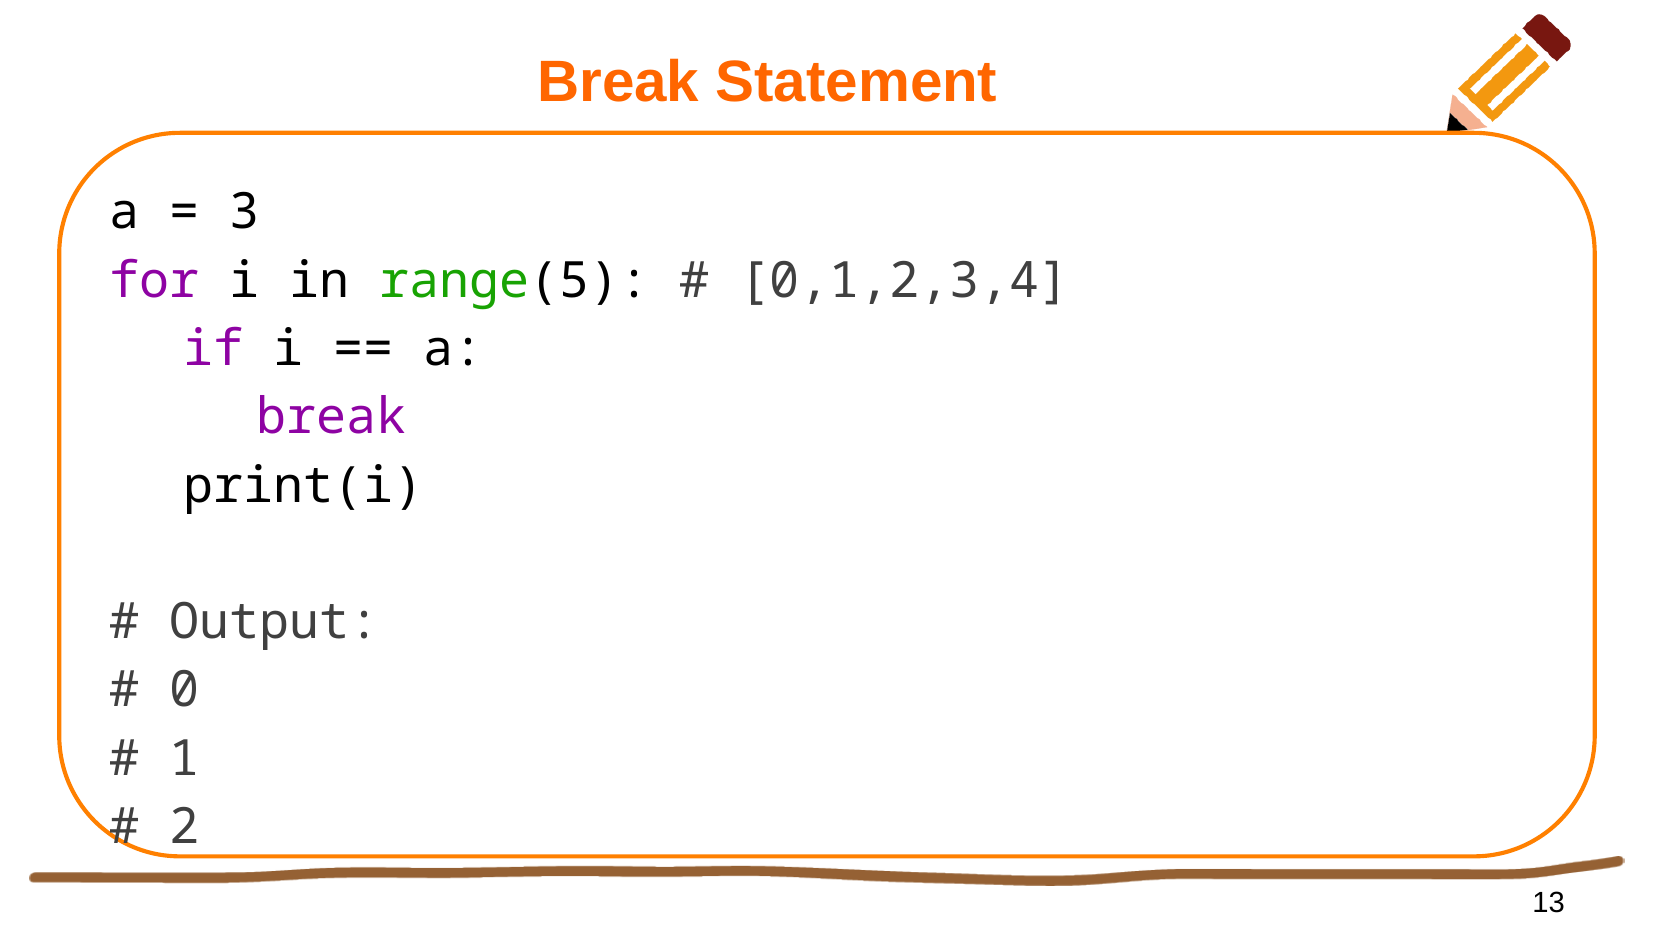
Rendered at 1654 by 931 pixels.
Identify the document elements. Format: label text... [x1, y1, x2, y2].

title Break Statement [88, 29, 1447, 133]
picture [1446, 14, 1571, 133]
picture [29, 856, 1625, 886]
text_box a = 3 for i in range(5): # [0,1,2,3,4] if i == a: break print(i) # Output: # 0 # 1 # 2 [59, 132, 1595, 857]
